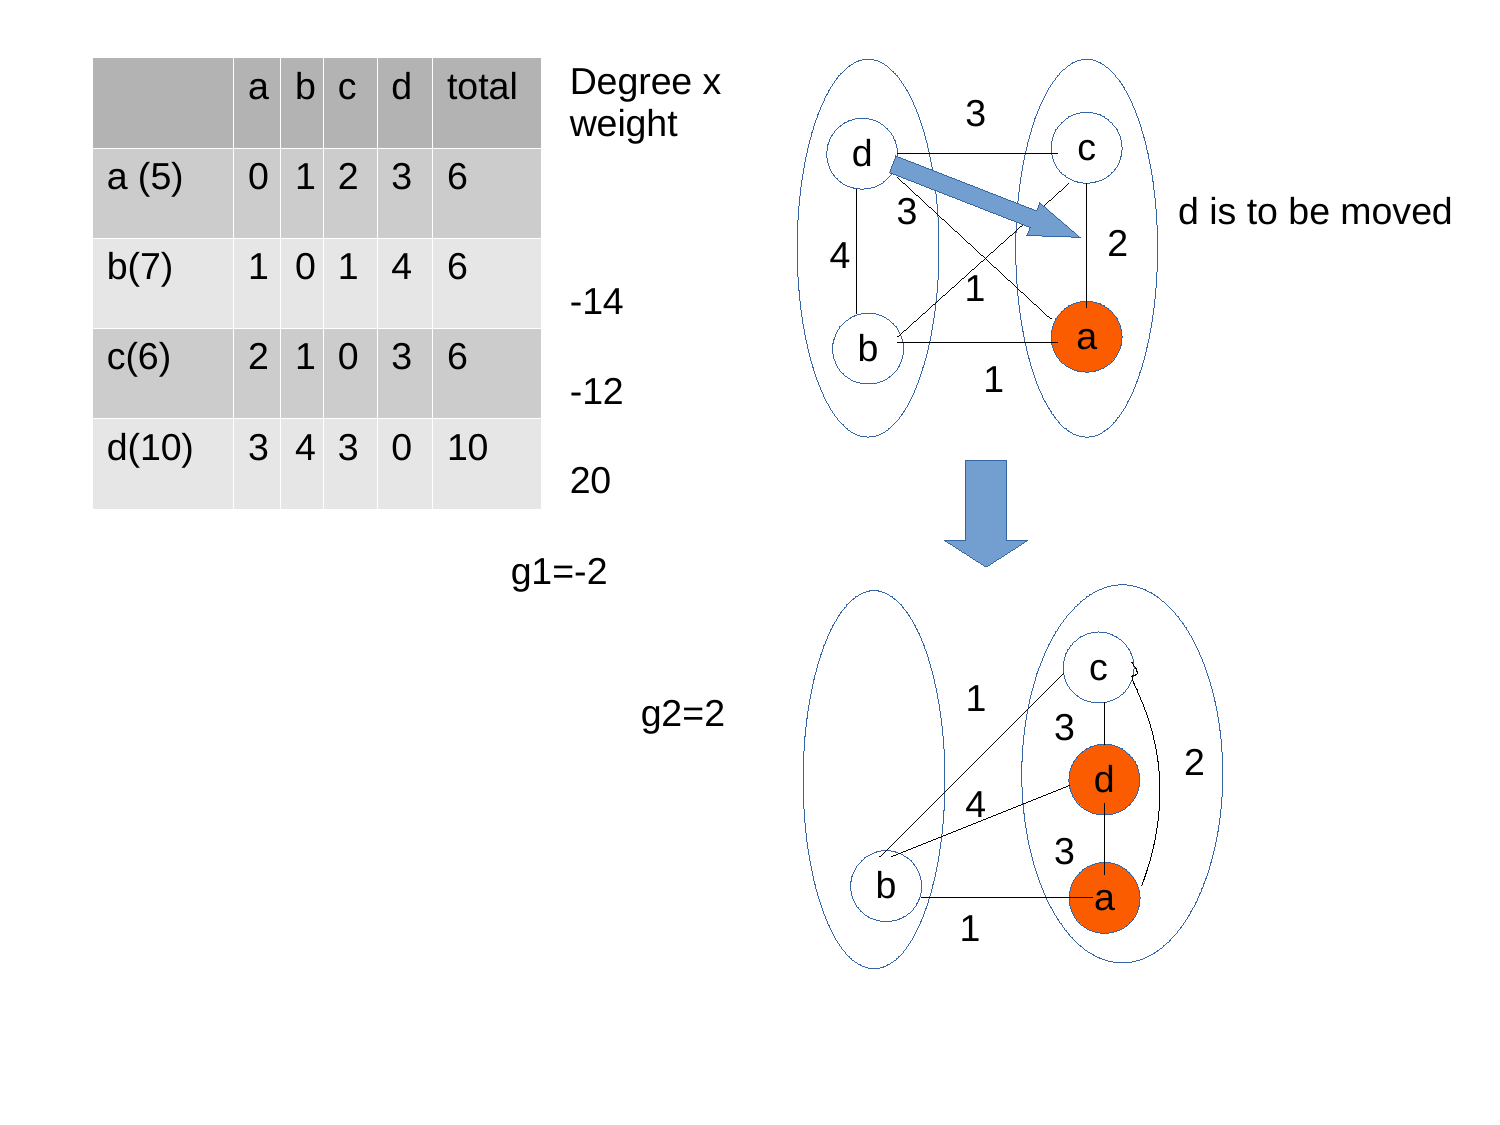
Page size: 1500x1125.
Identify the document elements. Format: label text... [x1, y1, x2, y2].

text_box a [1069, 862, 1141, 934]
text_box 1 [968, 350, 1016, 408]
table_cell 0 [234, 149, 280, 238]
table_cell 3 [378, 329, 432, 418]
table_cell 6 [433, 149, 541, 238]
text_box 2 [1169, 734, 1205, 792]
table_cell 1 [281, 329, 323, 418]
text_box d [826, 118, 898, 190]
table_cell 4 [378, 239, 432, 328]
table_cell 0 [324, 329, 377, 418]
table_cell 1 [234, 239, 280, 328]
table_header [93, 58, 233, 148]
text_box Degree x weight -14 -12 20 [555, 53, 774, 509]
text_box b [832, 313, 904, 384]
table_cell 6 [433, 239, 541, 328]
text_box 3 [1039, 823, 1087, 880]
text_box [889, 155, 1081, 238]
text_box d [1068, 744, 1140, 815]
text_box 4 [814, 226, 863, 284]
table_cell a (5) [93, 149, 233, 238]
table_header d [378, 58, 432, 148]
table_cell 2 [234, 329, 280, 418]
text_box 3 [881, 183, 930, 246]
table_header a [234, 58, 280, 148]
text_box 1 [949, 260, 997, 318]
table_cell 0 [378, 419, 432, 509]
text_box 1 [950, 669, 999, 727]
table_cell 6 [433, 329, 541, 418]
text_box 4 [950, 775, 998, 833]
table_cell 1 [324, 239, 377, 328]
table_header total [433, 58, 541, 148]
table_cell 0 [281, 239, 323, 328]
text_box [944, 460, 1028, 567]
text_box 3 [1039, 699, 1087, 756]
table_cell 3 [324, 419, 377, 509]
text_box g2=2 [625, 685, 839, 755]
table_cell 3 [234, 419, 280, 509]
text_box d is to be moved [1163, 183, 1500, 240]
text_box 3 [950, 84, 998, 142]
table_cell b(7) [93, 239, 233, 328]
text_box c [1063, 631, 1135, 703]
text_box 1 [944, 899, 993, 957]
table_cell 3 [378, 149, 432, 238]
table_cell 2 [324, 149, 377, 238]
table_cell 4 [281, 419, 323, 509]
text_box c [1051, 112, 1123, 184]
table_header b [281, 58, 323, 148]
text_box a [1051, 301, 1123, 373]
table_header c [324, 58, 377, 148]
table_cell d(10) [93, 419, 233, 509]
table_cell 10 [433, 419, 541, 509]
table_cell 1 [281, 149, 323, 238]
text_box 2 [1092, 214, 1128, 272]
text_box b [850, 850, 922, 922]
text_box g1=-2 [496, 543, 709, 685]
table_cell c(6) [93, 329, 233, 418]
